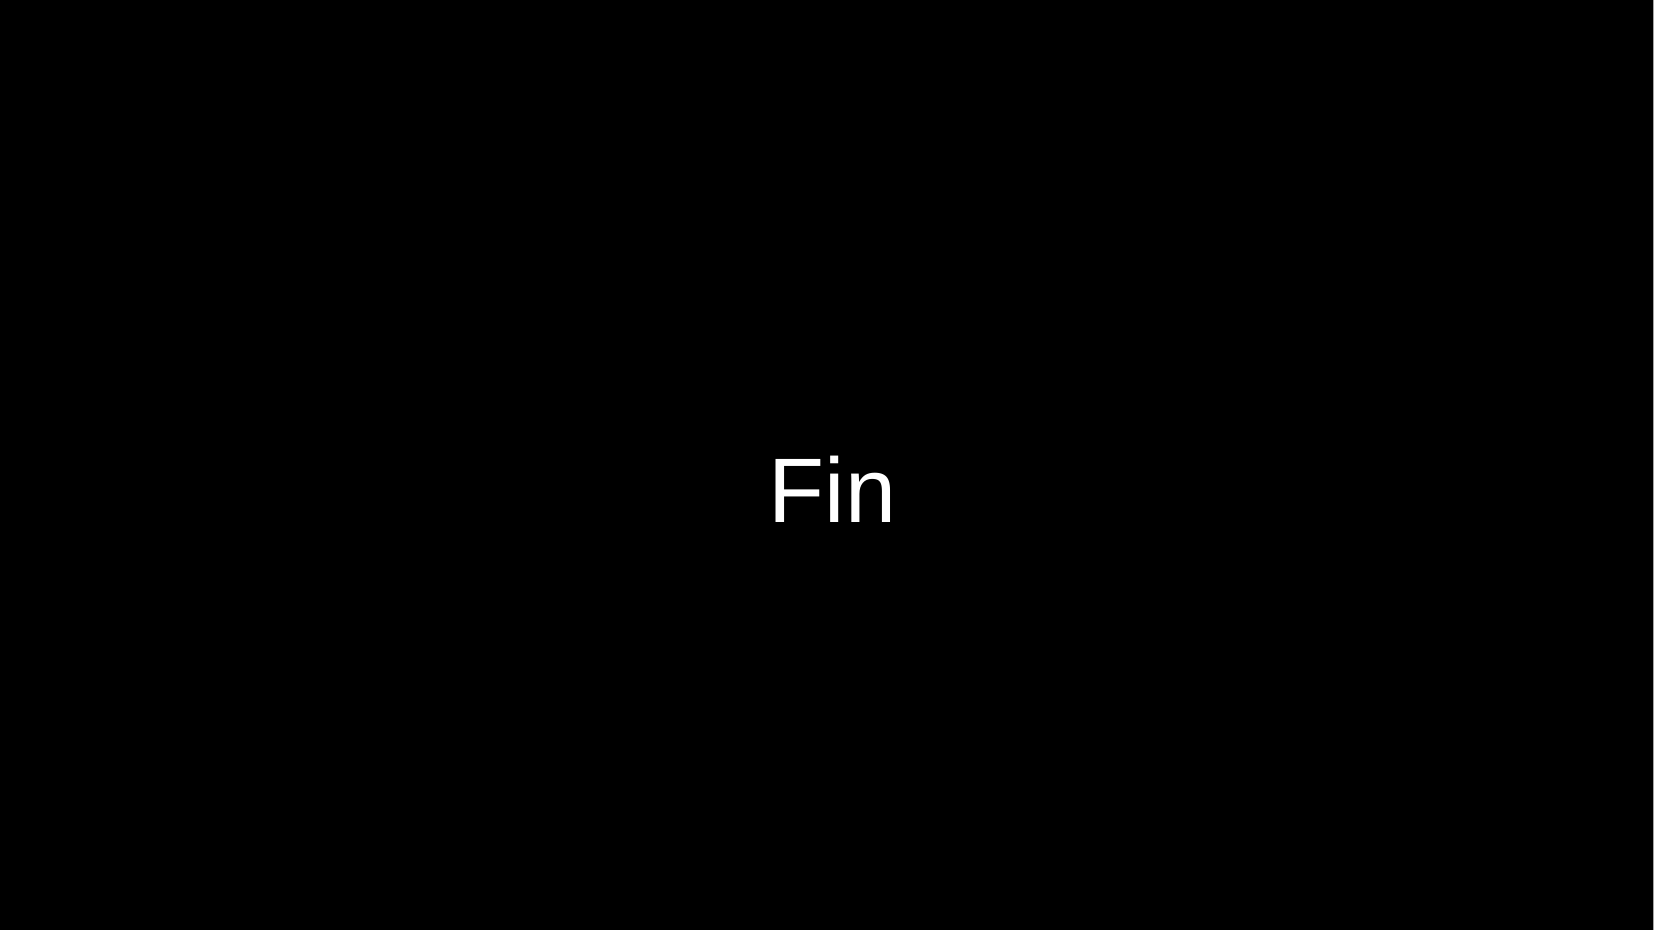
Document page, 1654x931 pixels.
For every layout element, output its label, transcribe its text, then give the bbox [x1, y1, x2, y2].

title Fin [88, 413, 1577, 569]
